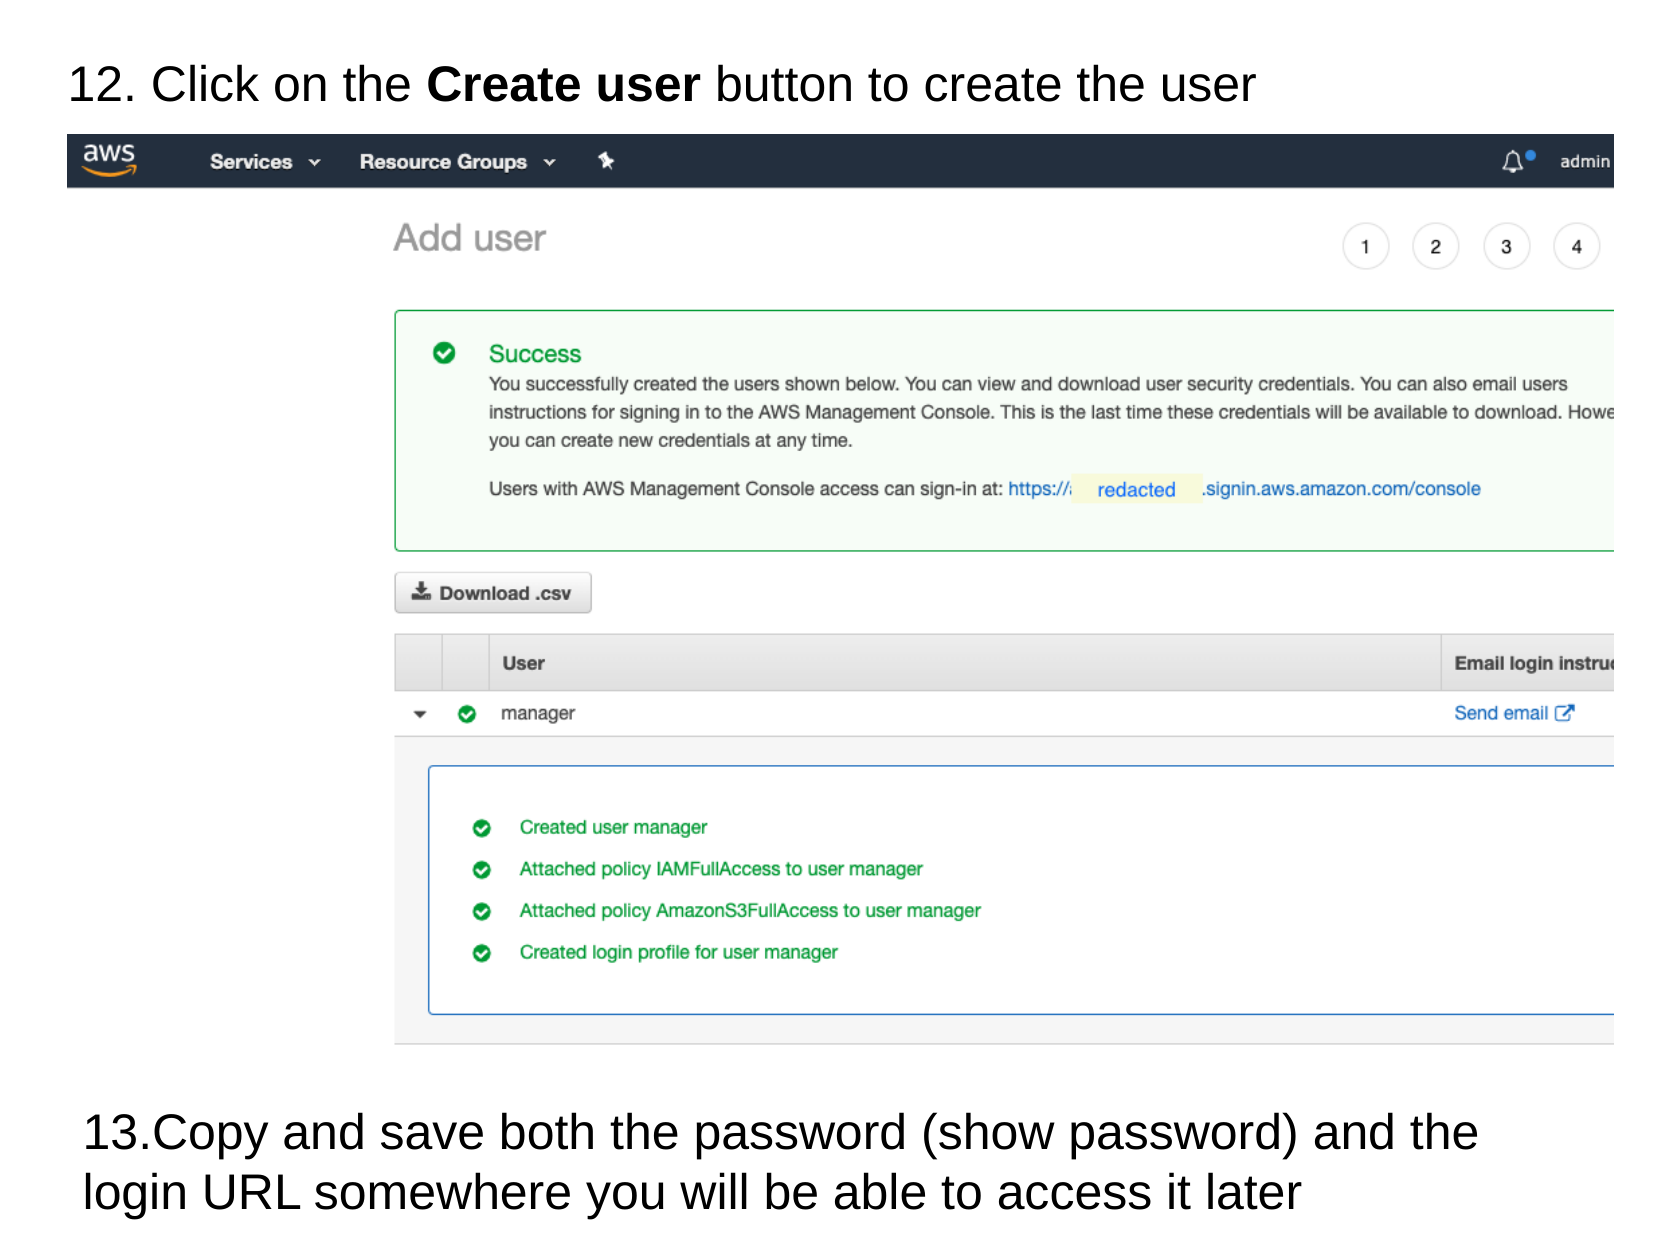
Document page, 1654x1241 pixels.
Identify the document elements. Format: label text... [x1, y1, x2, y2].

picture [67, 135, 1614, 1077]
list 12. Click on the Create user button to create the user [67, 51, 1556, 134]
text_box Copy and save both the password (show password) and the login URL somewhere you will be able to access it later [68, 1092, 1613, 1227]
